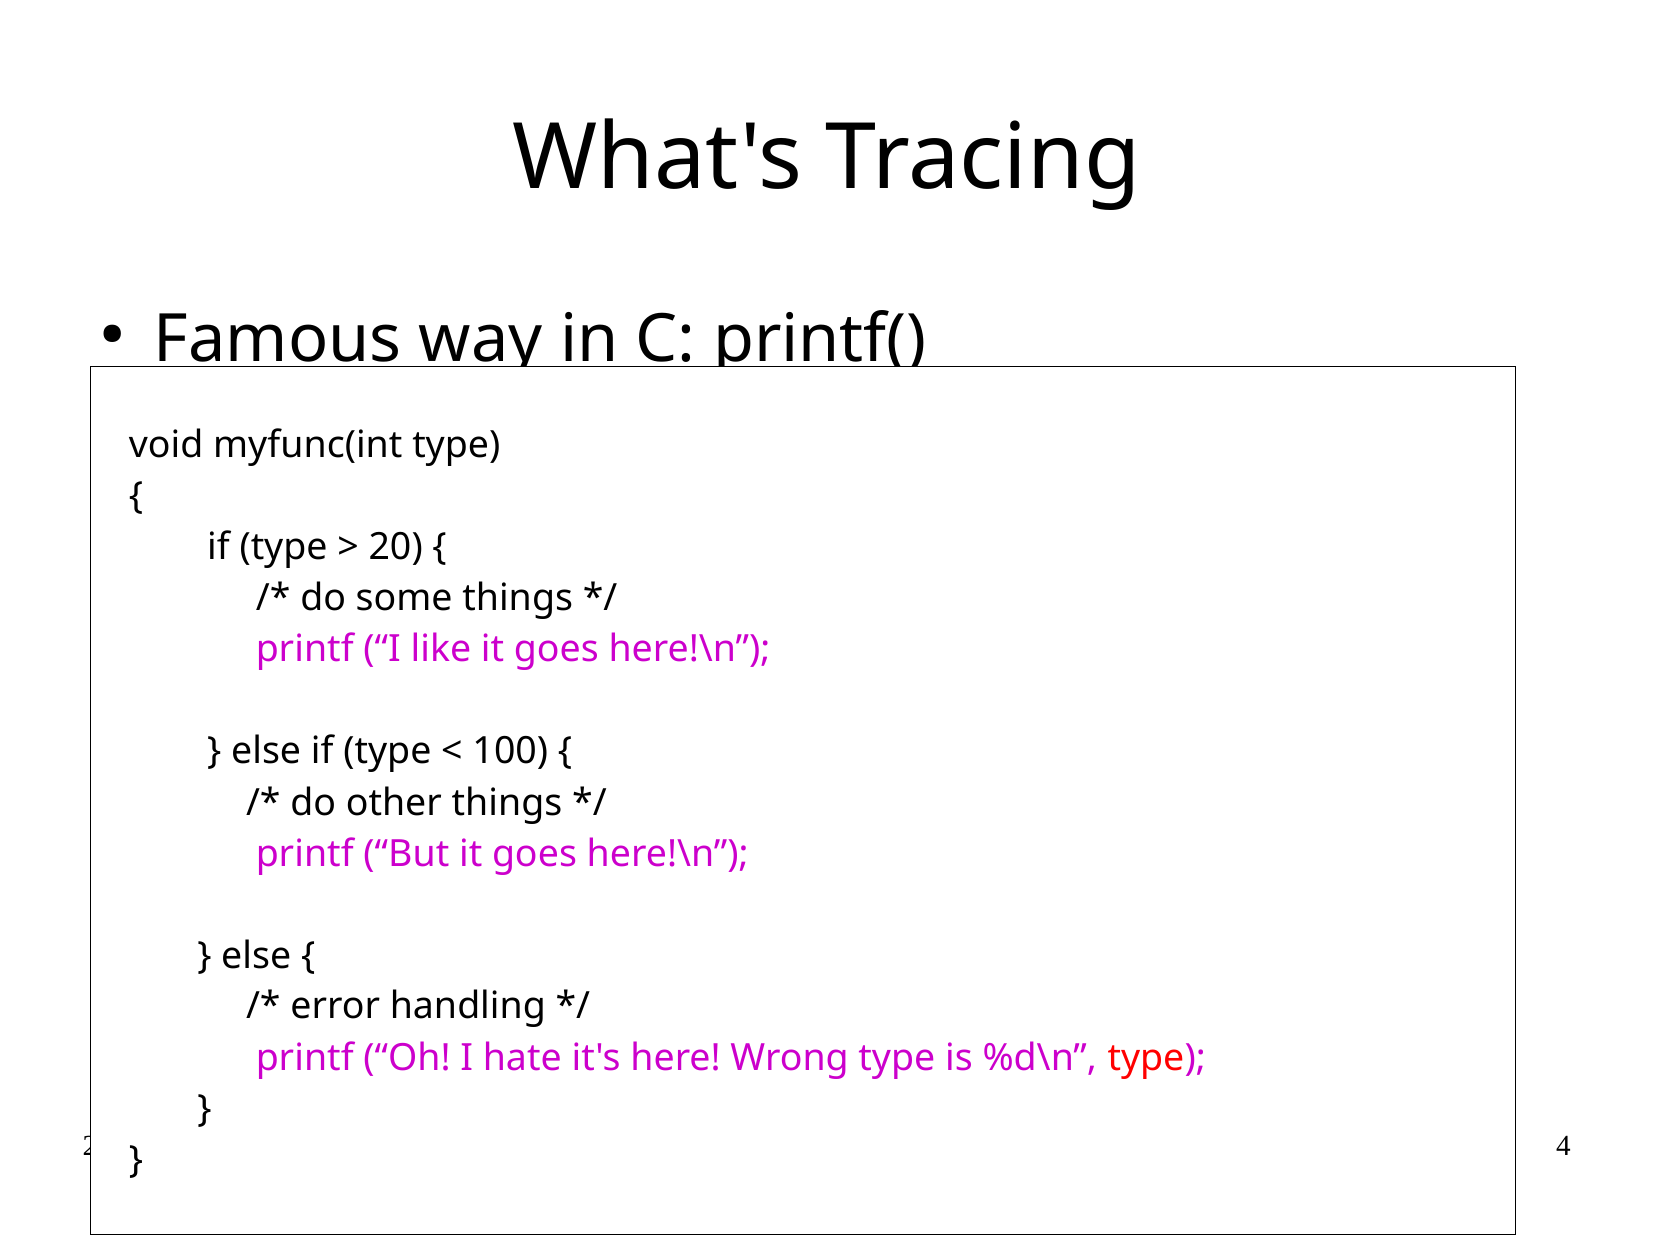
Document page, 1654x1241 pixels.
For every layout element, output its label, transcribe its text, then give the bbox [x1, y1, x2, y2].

text_box void myfunc(int type) { if (type > 20) { /* do some things */ printf (“I like it goes here!\n”); } else if (type < 100) { /* do other things */ printf (“But it goes here!\n”); } else { /* error handling */ printf (“Oh! I hate it's here! Wrong type is %d\n”, type); } } [90, 415, 1516, 1186]
list Famous way in C: printf() [82, 290, 1571, 1010]
title What's Tracing [82, 49, 1571, 257]
